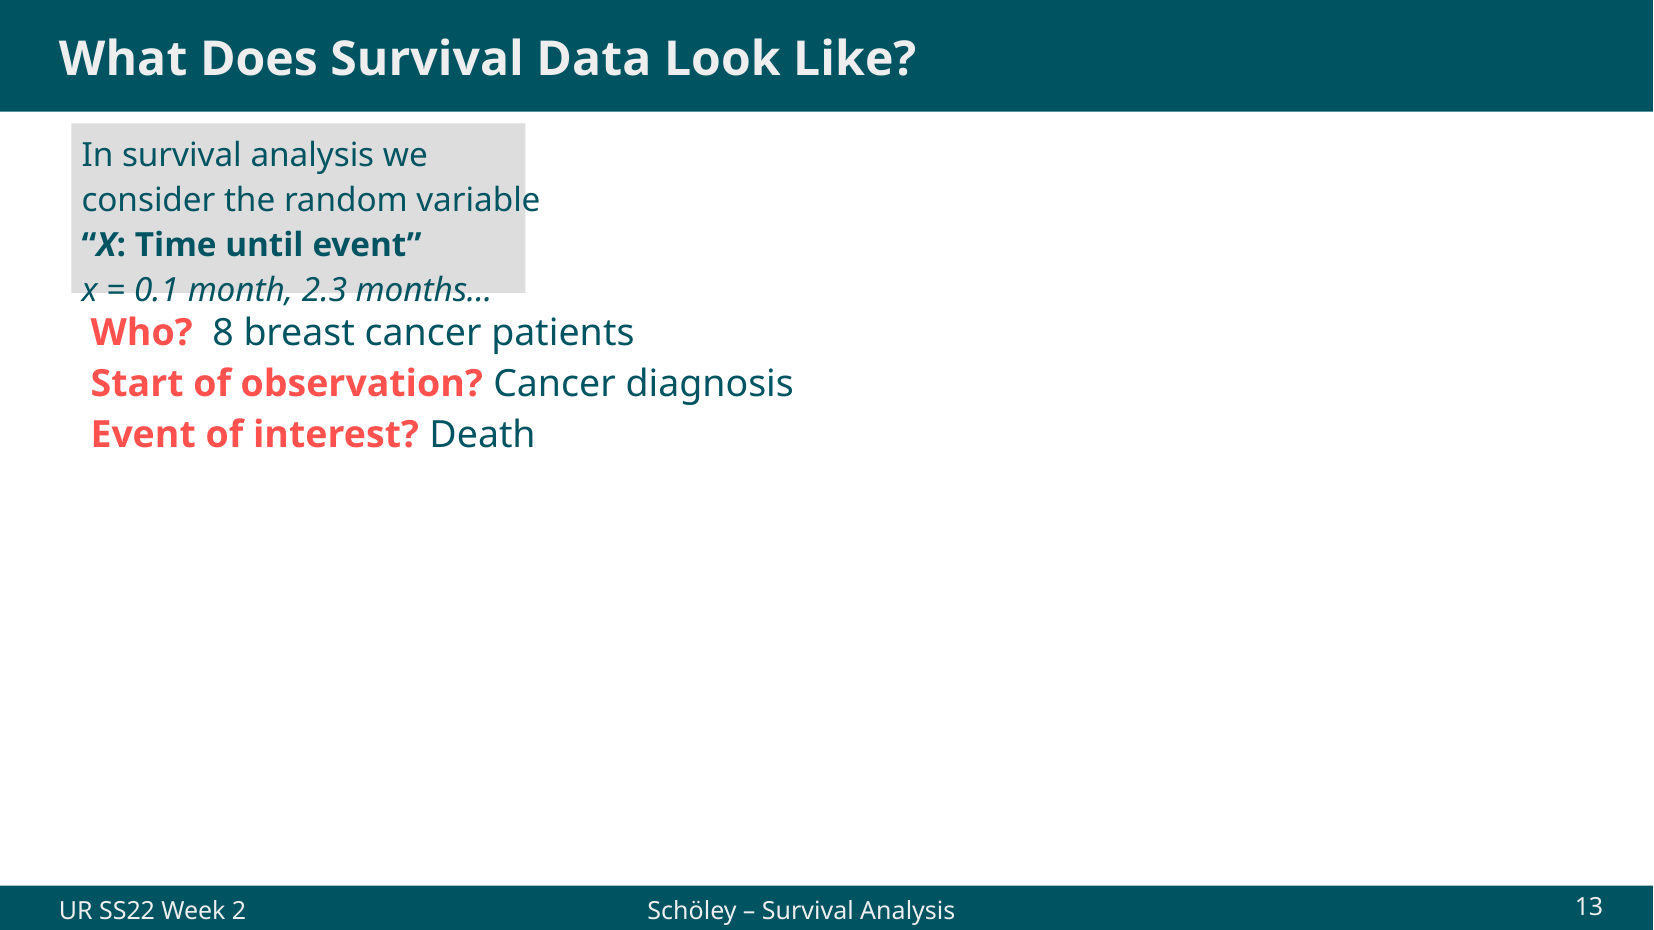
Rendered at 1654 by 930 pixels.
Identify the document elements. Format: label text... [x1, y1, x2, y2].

text_box In survival analysis we consider the random variable “X: Time until event” x = 0.1 month, 2.3 months… [66, 123, 526, 293]
title What Does Survival Data Look Like? [58, 0, 1594, 117]
text_box Who? 8 breast cancer patients Start of observation? Cancer diagnosis Event of interest? Death [75, 297, 759, 533]
